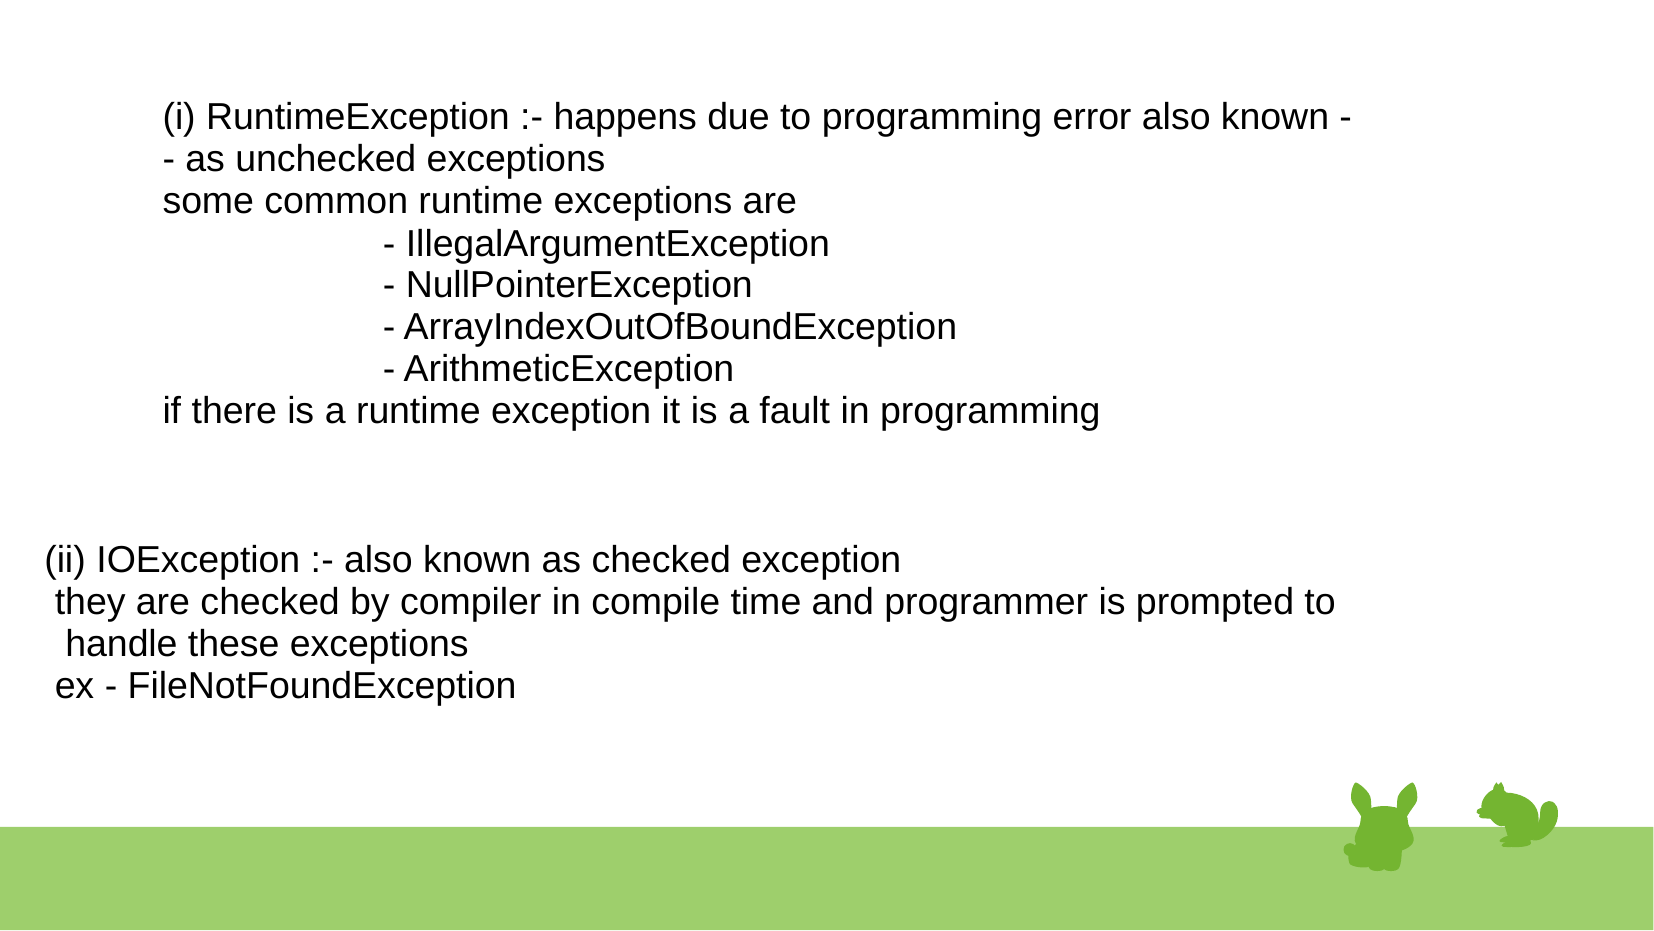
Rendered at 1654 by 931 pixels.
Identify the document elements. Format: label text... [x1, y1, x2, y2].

text_box (i) RuntimeException :- happens due to programming error also known - - as unchecked exceptions some common runtime exceptions are - IllegalArgumentException - NullPointerException - ArrayIndexOutOfBoundException - ArithmeticException if there is a runtime exception it is a fault in programming [147, 88, 1444, 531]
text_box (ii) IOException :- also known as checked exception they are checked by compiler in compile time and programmer is prompted to handle these exceptions ex - FileNotFoundException [29, 531, 1597, 715]
